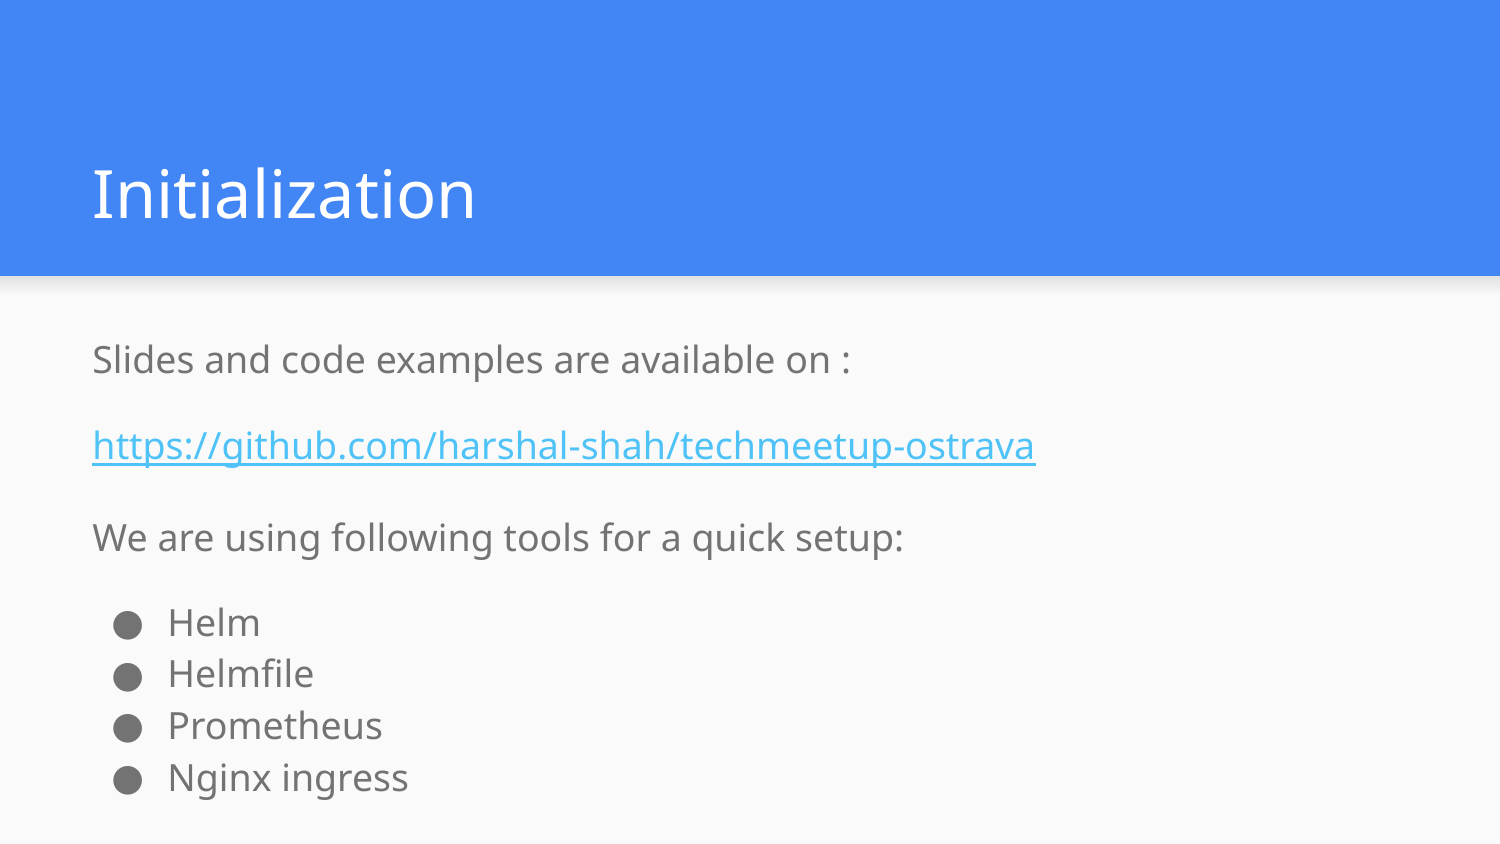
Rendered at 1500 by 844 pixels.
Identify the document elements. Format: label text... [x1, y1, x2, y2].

list Slides and code examples are available on : https://github.com/harshal-shah/techmeetup-ostrava We are using following tools for a quick setup: Helm Helmfile Prometheus Nginx ingress [77, 314, 1427, 760]
title Initialization [77, 121, 1427, 248]
